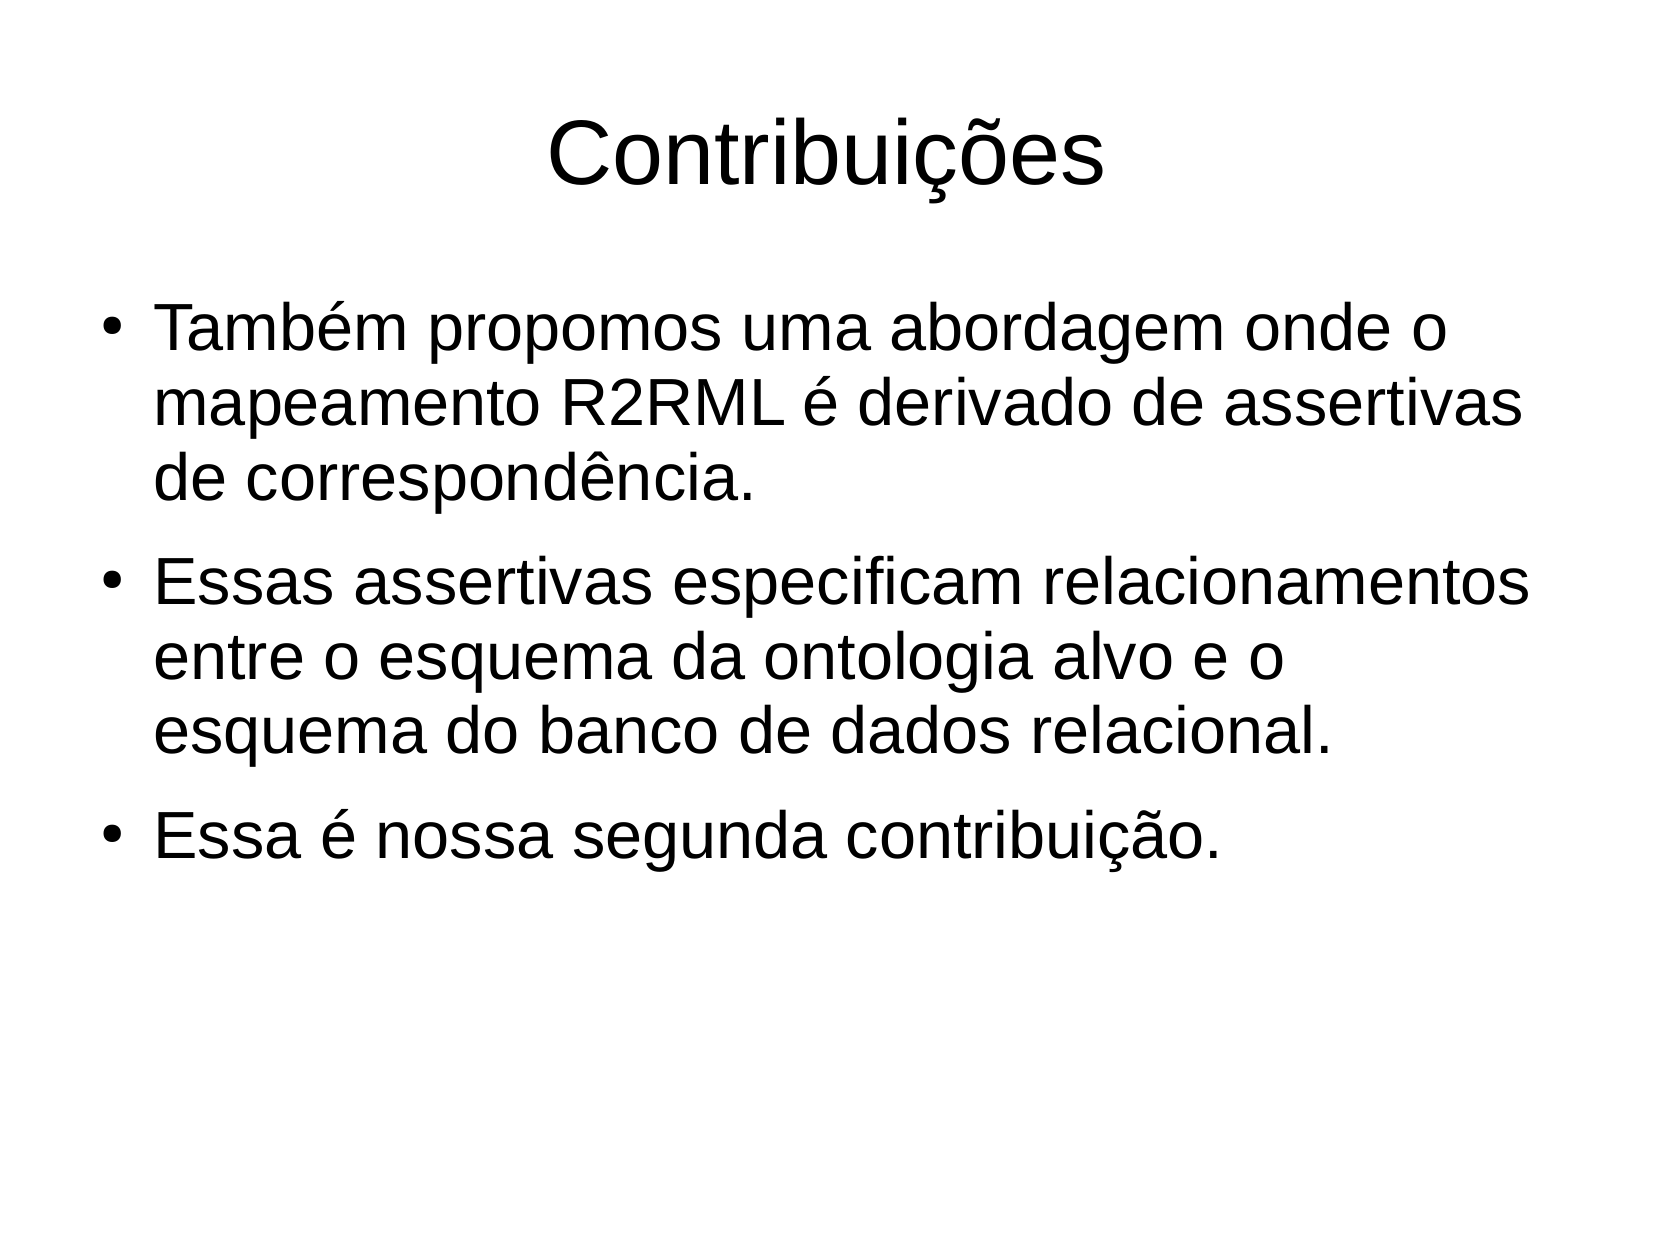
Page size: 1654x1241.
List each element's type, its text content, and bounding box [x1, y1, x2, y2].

list Também propomos uma abordagem onde o mapeamento R2RML é derivado de assertivas de correspondência. Essas assertivas especificam relacionamentos entre o esquema da ontologia alvo e o esquema do banco de dados relacional. Essa é nossa segunda contribuição. [82, 290, 1571, 1109]
title Contribuições [82, 49, 1571, 257]
